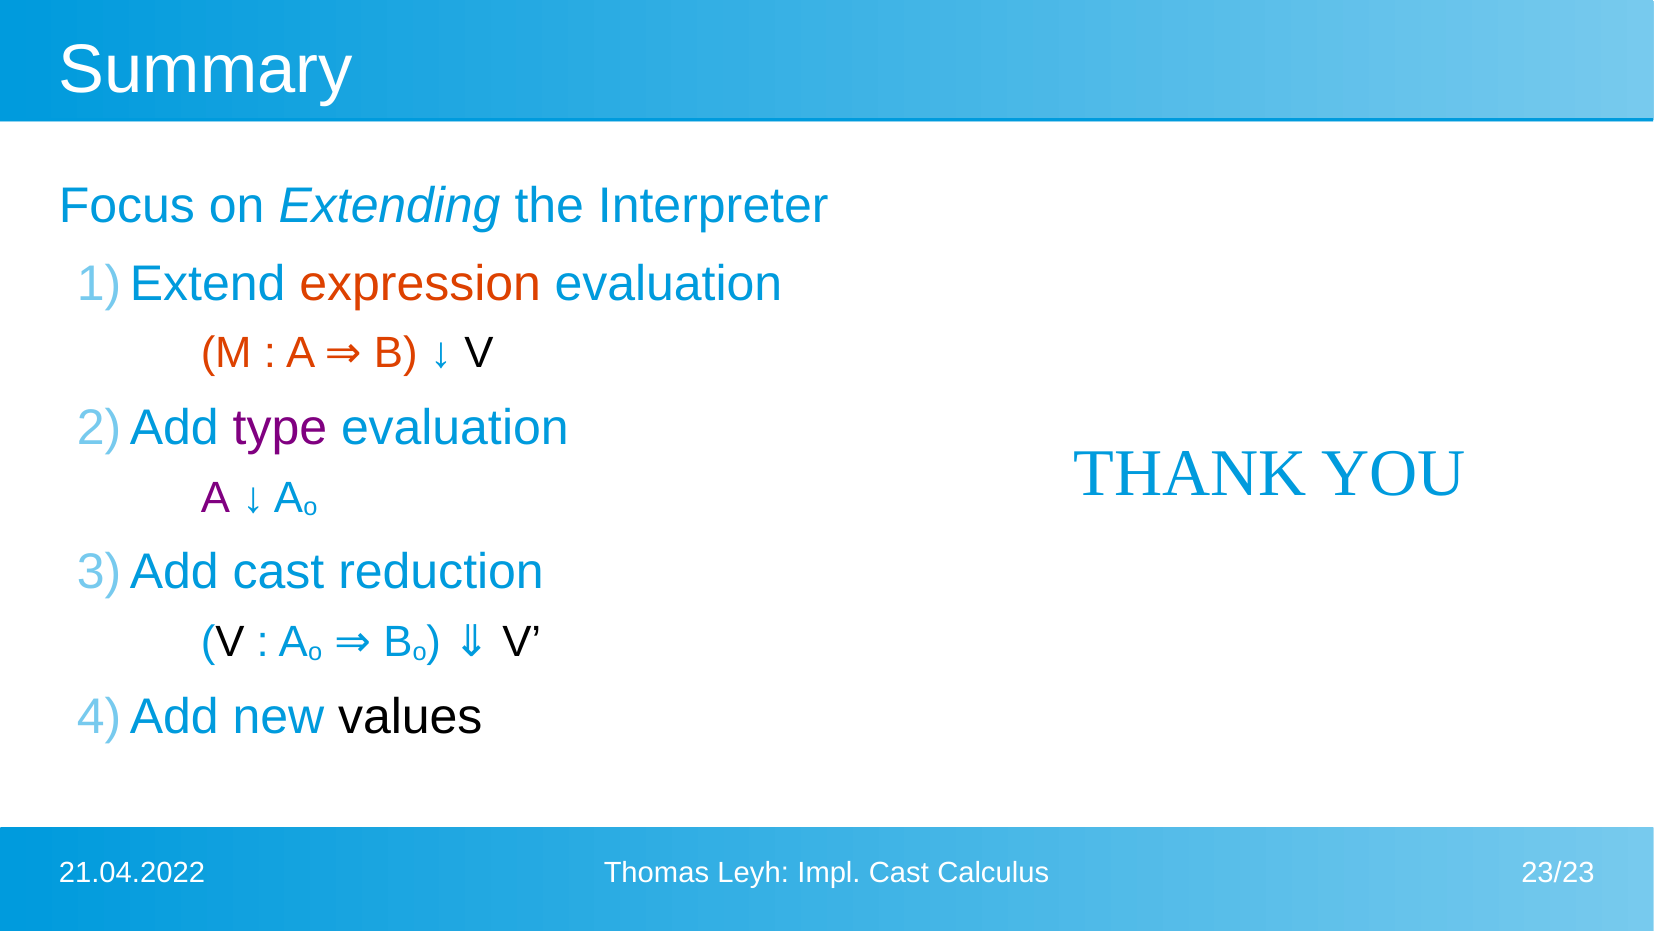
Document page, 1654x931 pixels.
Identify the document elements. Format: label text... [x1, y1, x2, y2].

title Summary [59, 29, 1595, 108]
list Focus on Extending the Interpreter Extend expression evaluation (M : A ⇒ B) ↓ V Add type evaluation A ↓ Ao Add cast reduction (V : Ao ⇒ Bo) ⇓ V’ Add new values [59, 177, 857, 768]
list THANK YOU [944, 177, 1596, 768]
